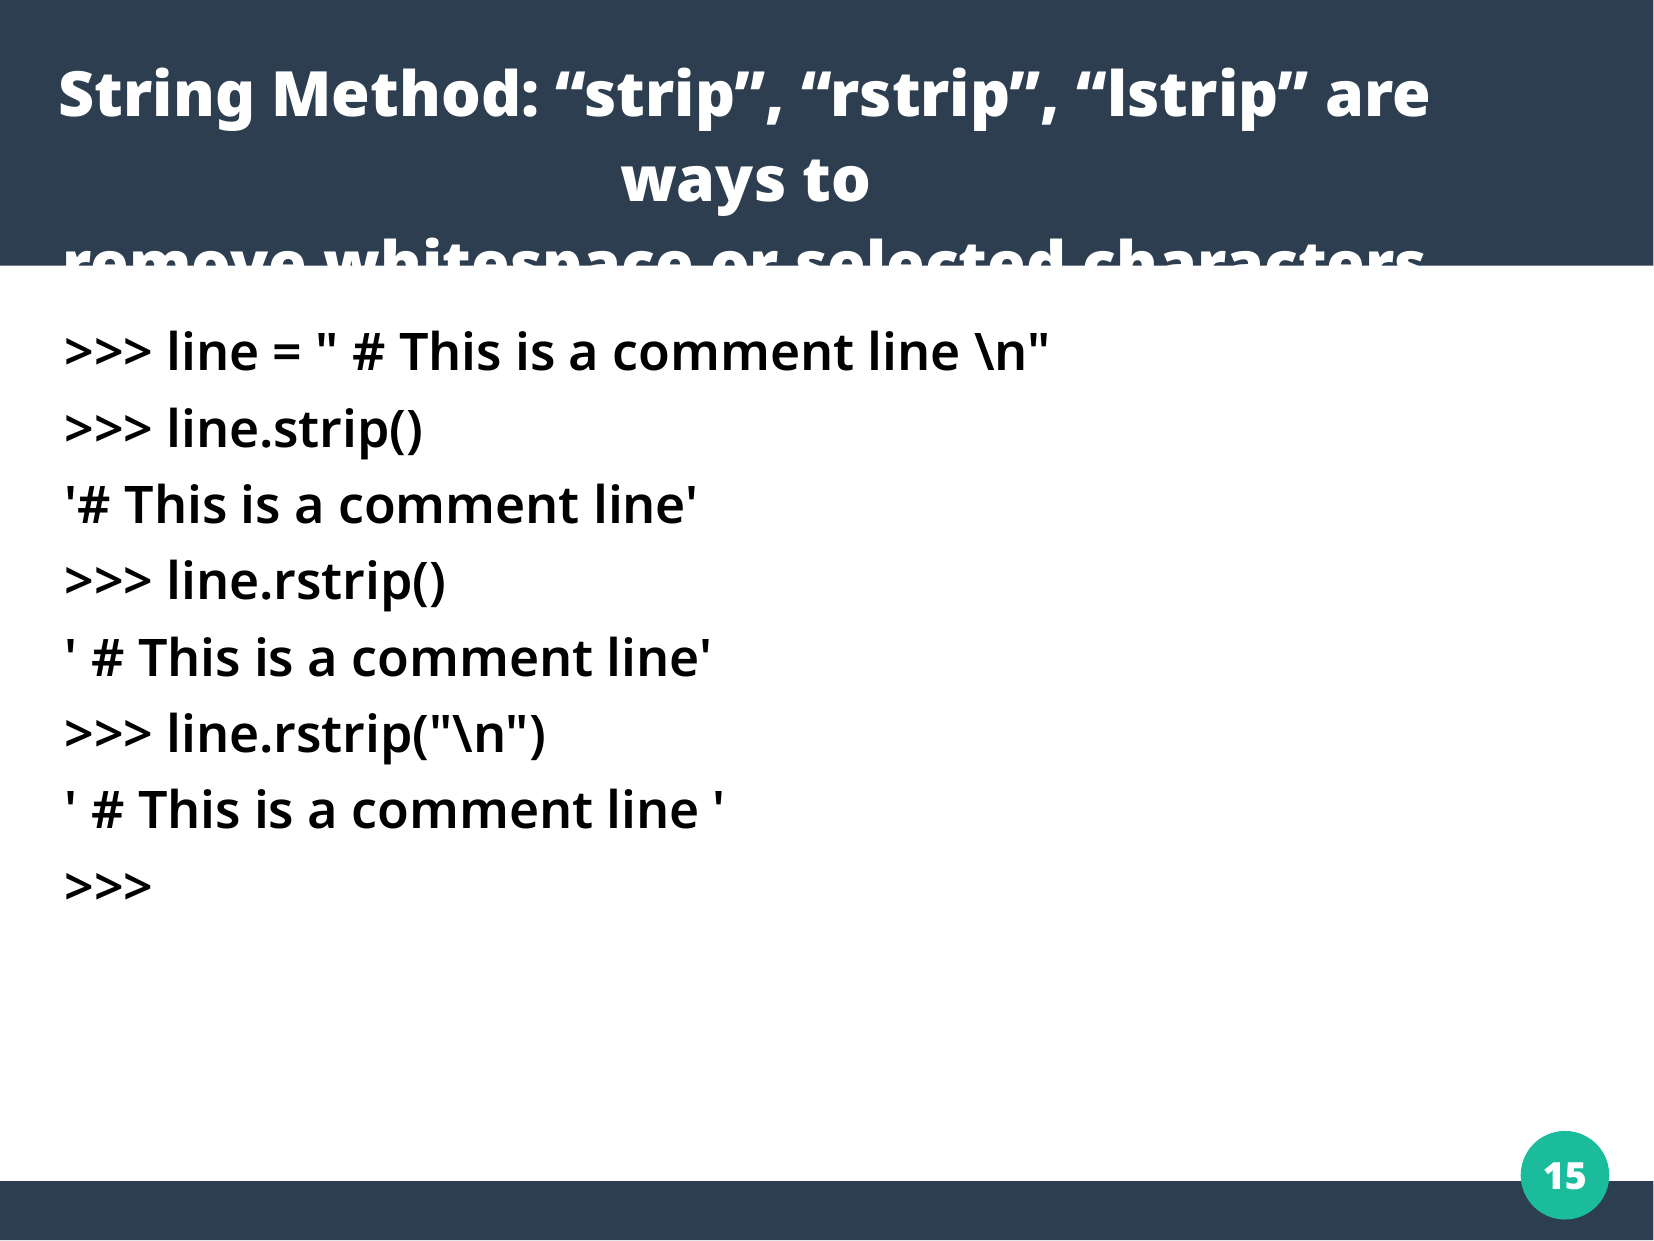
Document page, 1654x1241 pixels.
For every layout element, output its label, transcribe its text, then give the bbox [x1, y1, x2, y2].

list >>> line = " # This is a comment line \n" >>> line.strip() '# This is a comment line' >>> line.rstrip() ' # This is a comment line' >>> line.rstrip("\n") ' # This is a comment line ' >>> [50, 312, 1401, 931]
title String Method: “strip”, “rstrip”, “lstrip” are ways to remove whitespace or selected characters [59, 49, 1595, 207]
